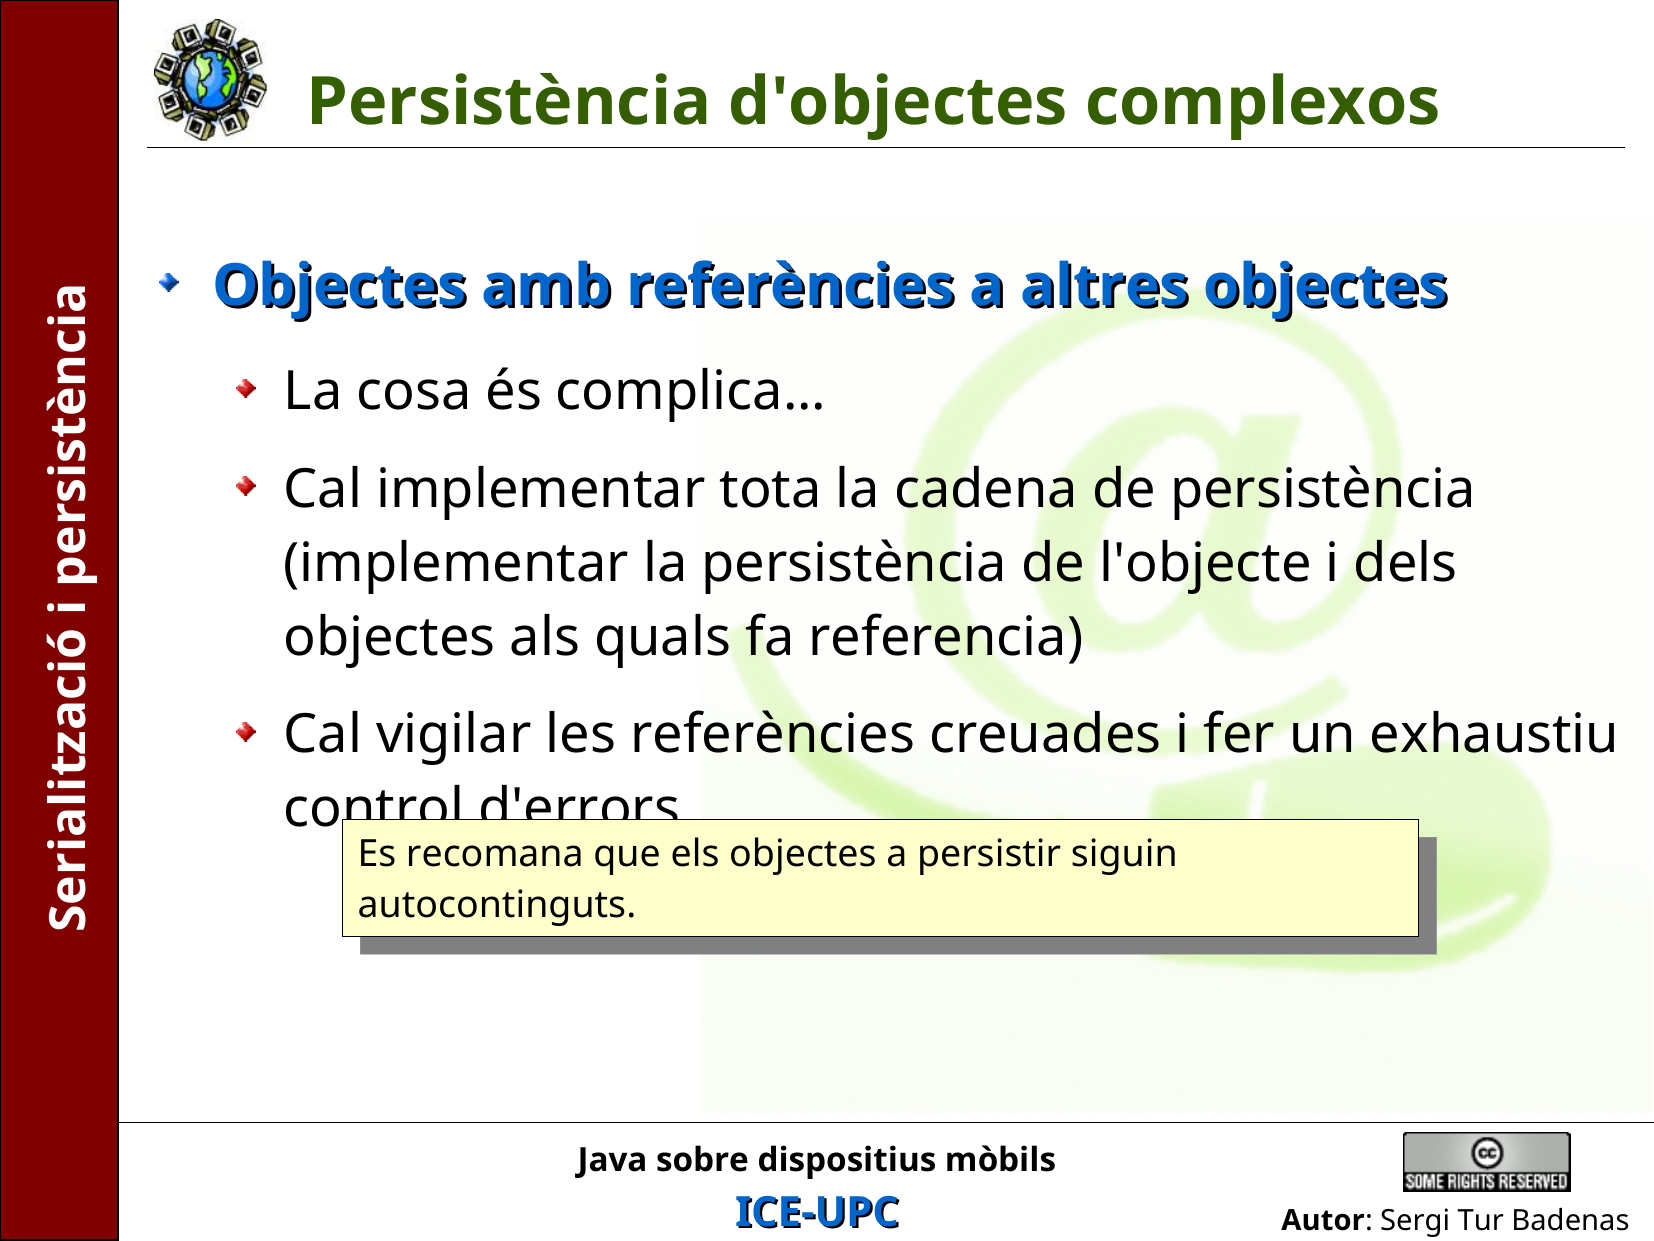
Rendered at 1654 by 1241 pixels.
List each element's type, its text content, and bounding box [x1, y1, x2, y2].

picture [1403, 1132, 1571, 1192]
text_box Es recomana que els objectes a persistir siguin autocontinguts. [342, 819, 1419, 880]
list Objectes amb referències a altres objectes La cosa és complica... Cal implementar tota la cadena de persistència (implementar la persistència de l'objecte i dels objectes als quals fa referencia) Cal vigilar les referències creuades i fer un exhaustiu control d'errors [141, 242, 1630, 1078]
title Persistència d'objectes complexos [129, 56, 1619, 141]
picture [700, 217, 1654, 1113]
picture [154, 19, 268, 56]
